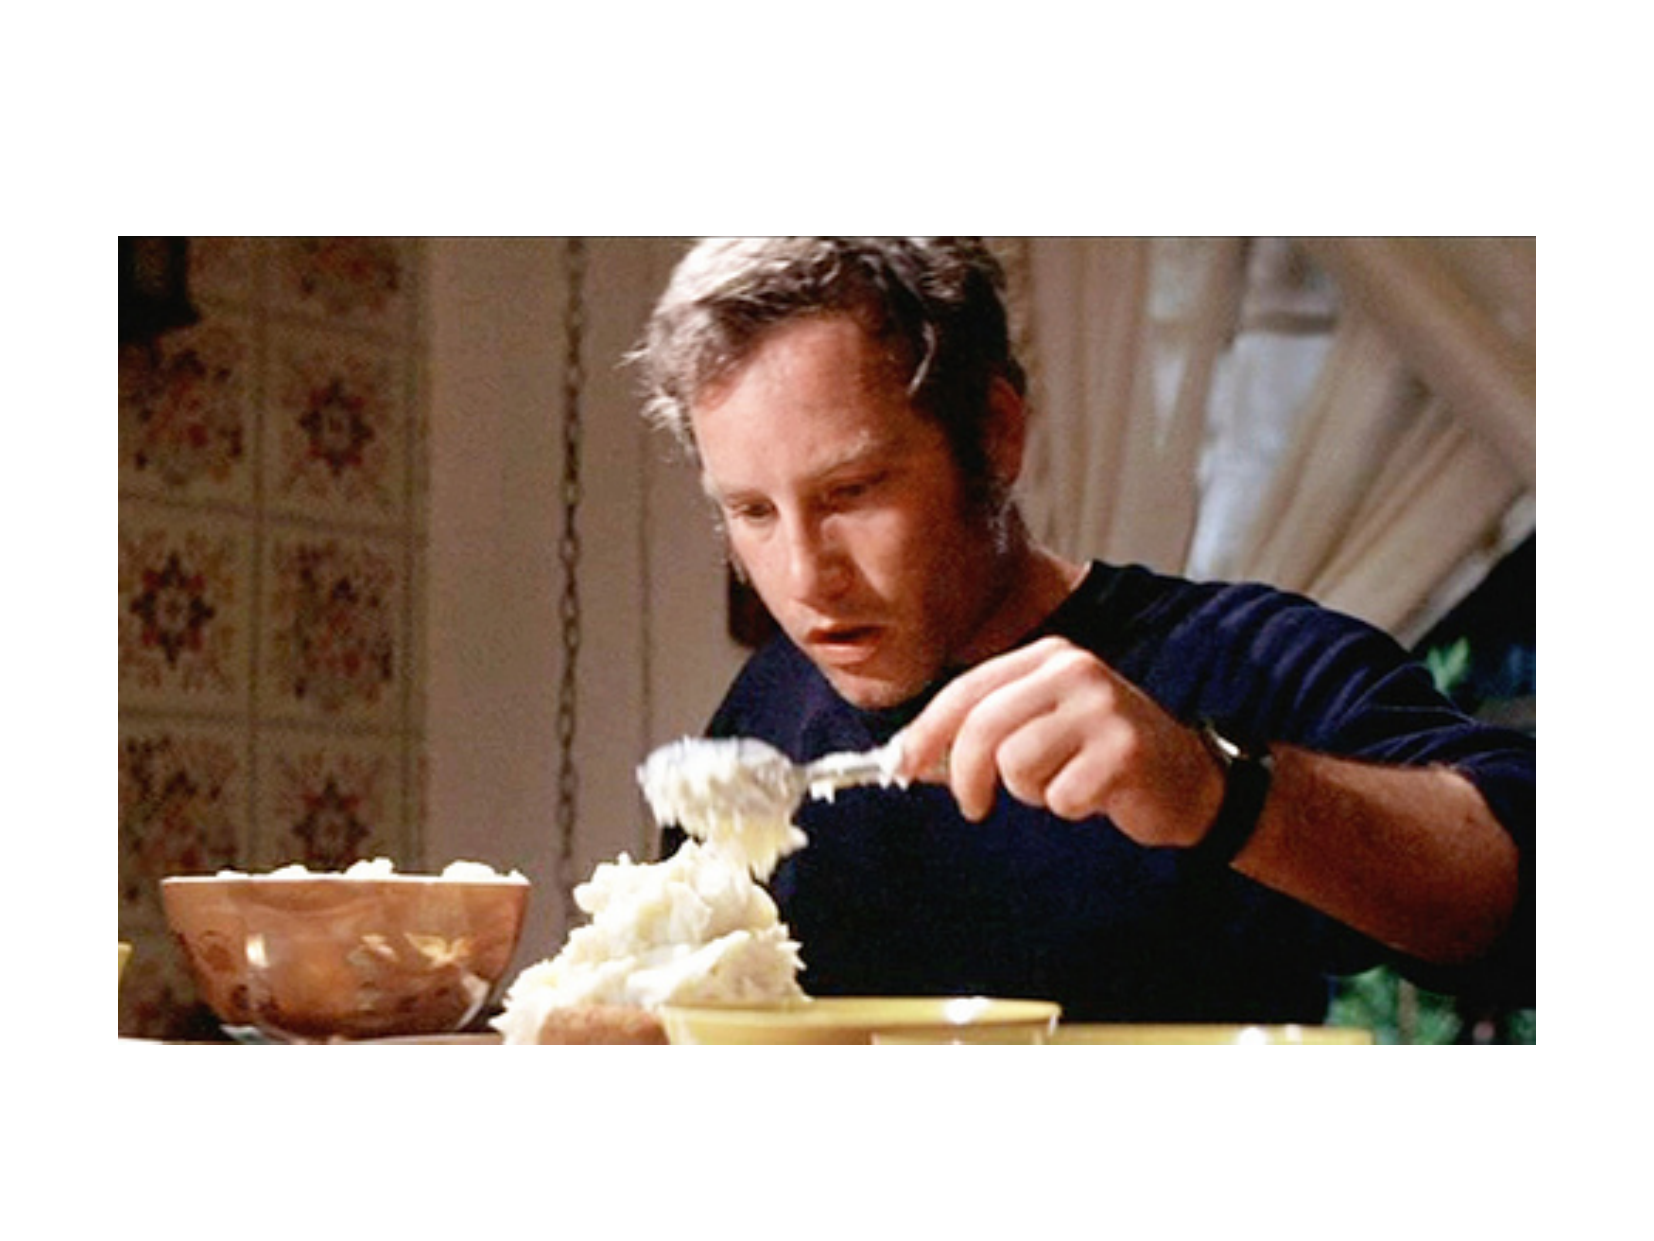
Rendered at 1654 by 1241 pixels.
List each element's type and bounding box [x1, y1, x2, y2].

picture [118, 236, 1536, 1045]
